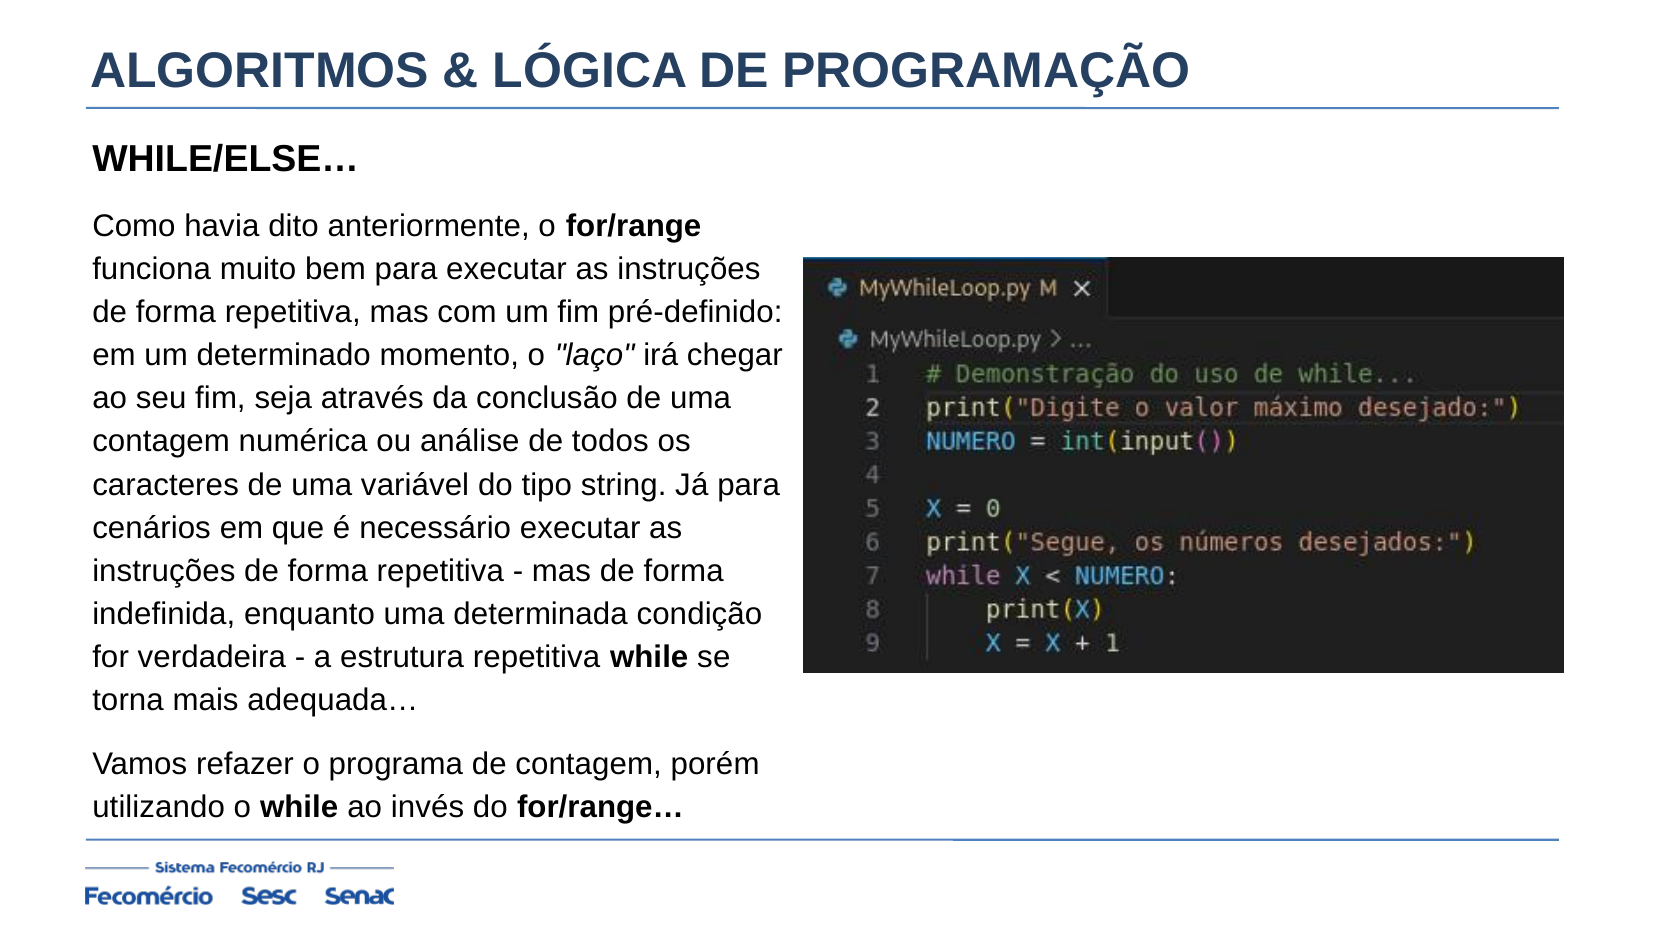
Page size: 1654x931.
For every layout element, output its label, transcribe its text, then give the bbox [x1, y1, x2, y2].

picture [803, 257, 1564, 673]
text_box WHILE/ELSE… Como havia dito anteriormente, o for/range funciona muito bem para executar as instruções de forma repetitiva, mas com um fim pré-definido: em um determinado momento, o "laço" irá chegar ao seu fim, seja através da conclusão de uma contagem numérica ou análise de todos os caracteres de uma variável do tipo string. Já para cenários em que é necessário executar as instruções de forma repetitiva - mas de forma indefinida, enquanto uma determinada condição for verdadeira - a estrutura repetitiva while se torna mais adequada… Vamos refazer o programa de contagem, porém utilizando o while ao invés do for/range… [77, 112, 803, 836]
picture [62, 845, 416, 921]
text_box ALGORITMOS & LÓGICA DE PROGRAMAÇÃO [90, 32, 1564, 104]
